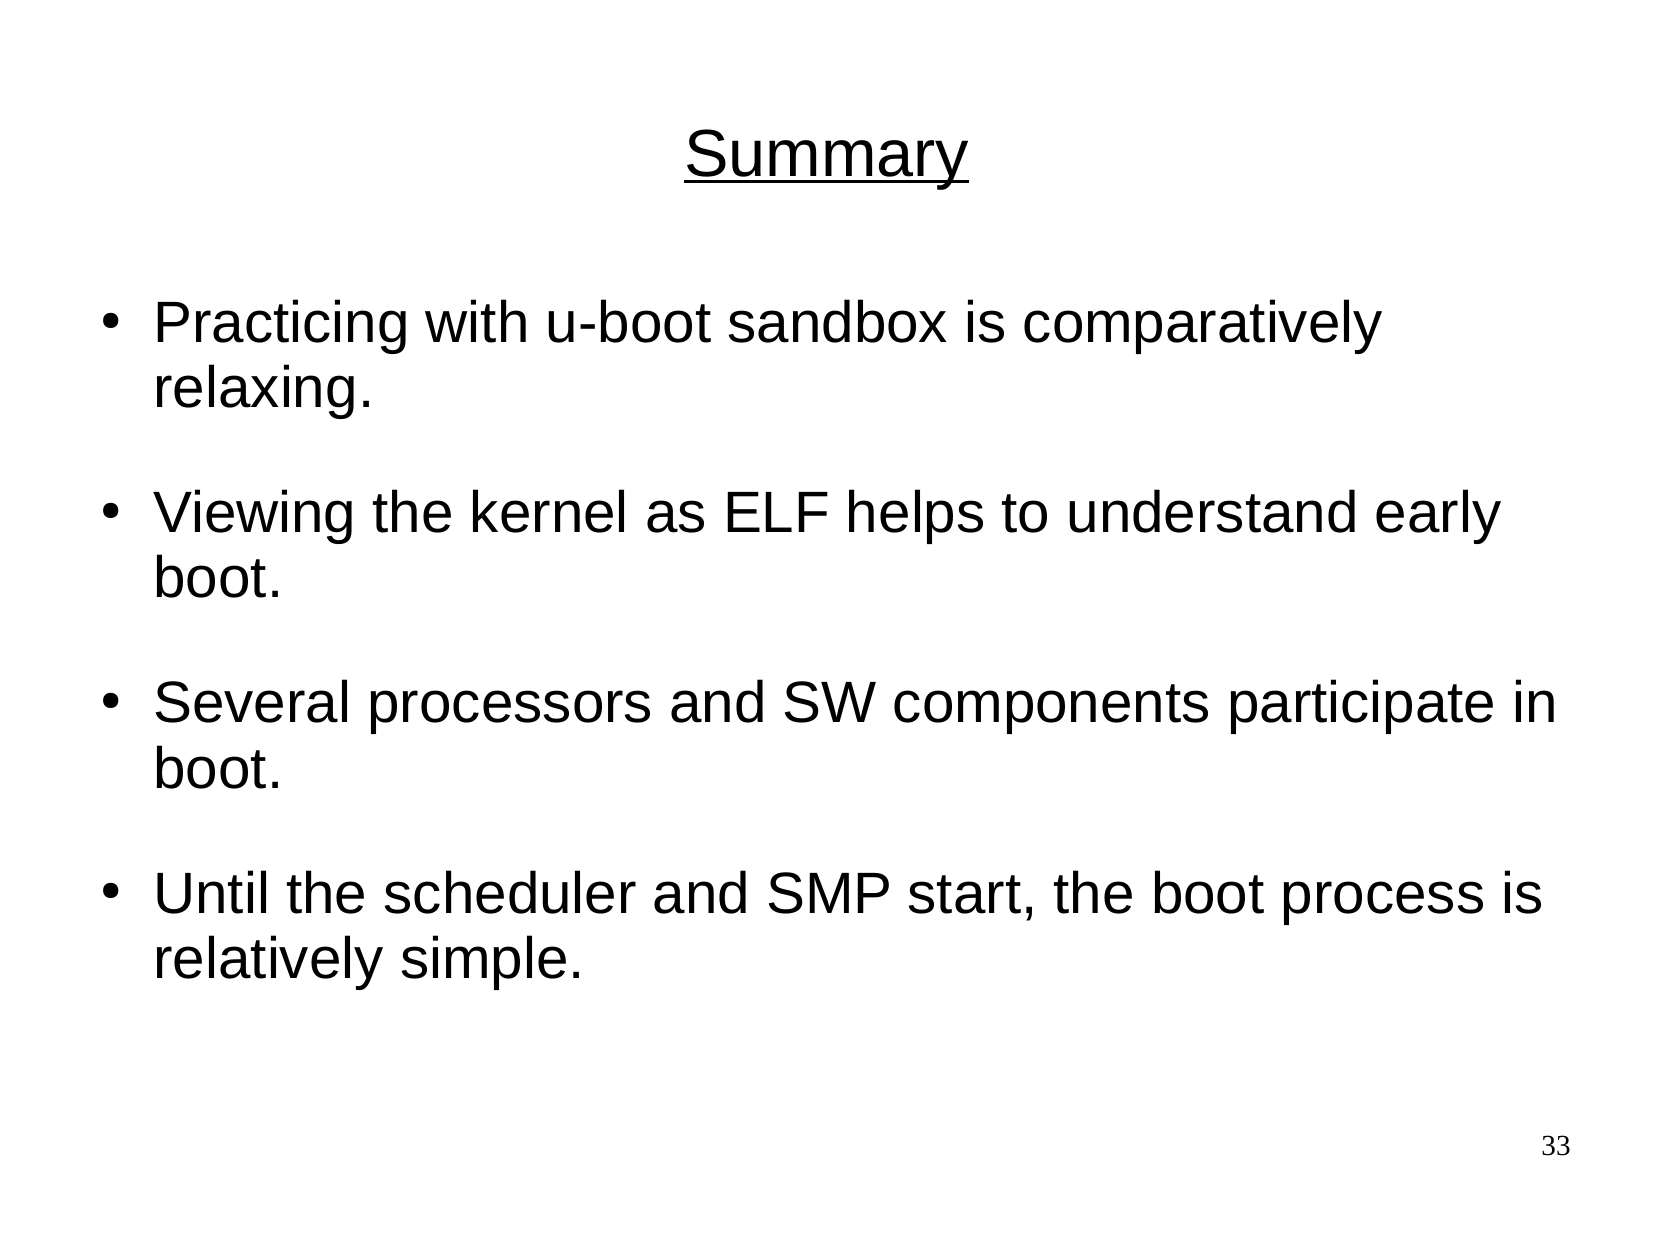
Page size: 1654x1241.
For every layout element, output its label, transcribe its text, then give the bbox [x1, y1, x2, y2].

title Summary [82, 49, 1571, 257]
list Practicing with u-boot sandbox is comparatively relaxing. Viewing the kernel as ELF helps to understand early boot. Several processors and SW components participate in boot. Until the scheduler and SMP start, the boot process is relatively simple. [82, 290, 1571, 1010]
